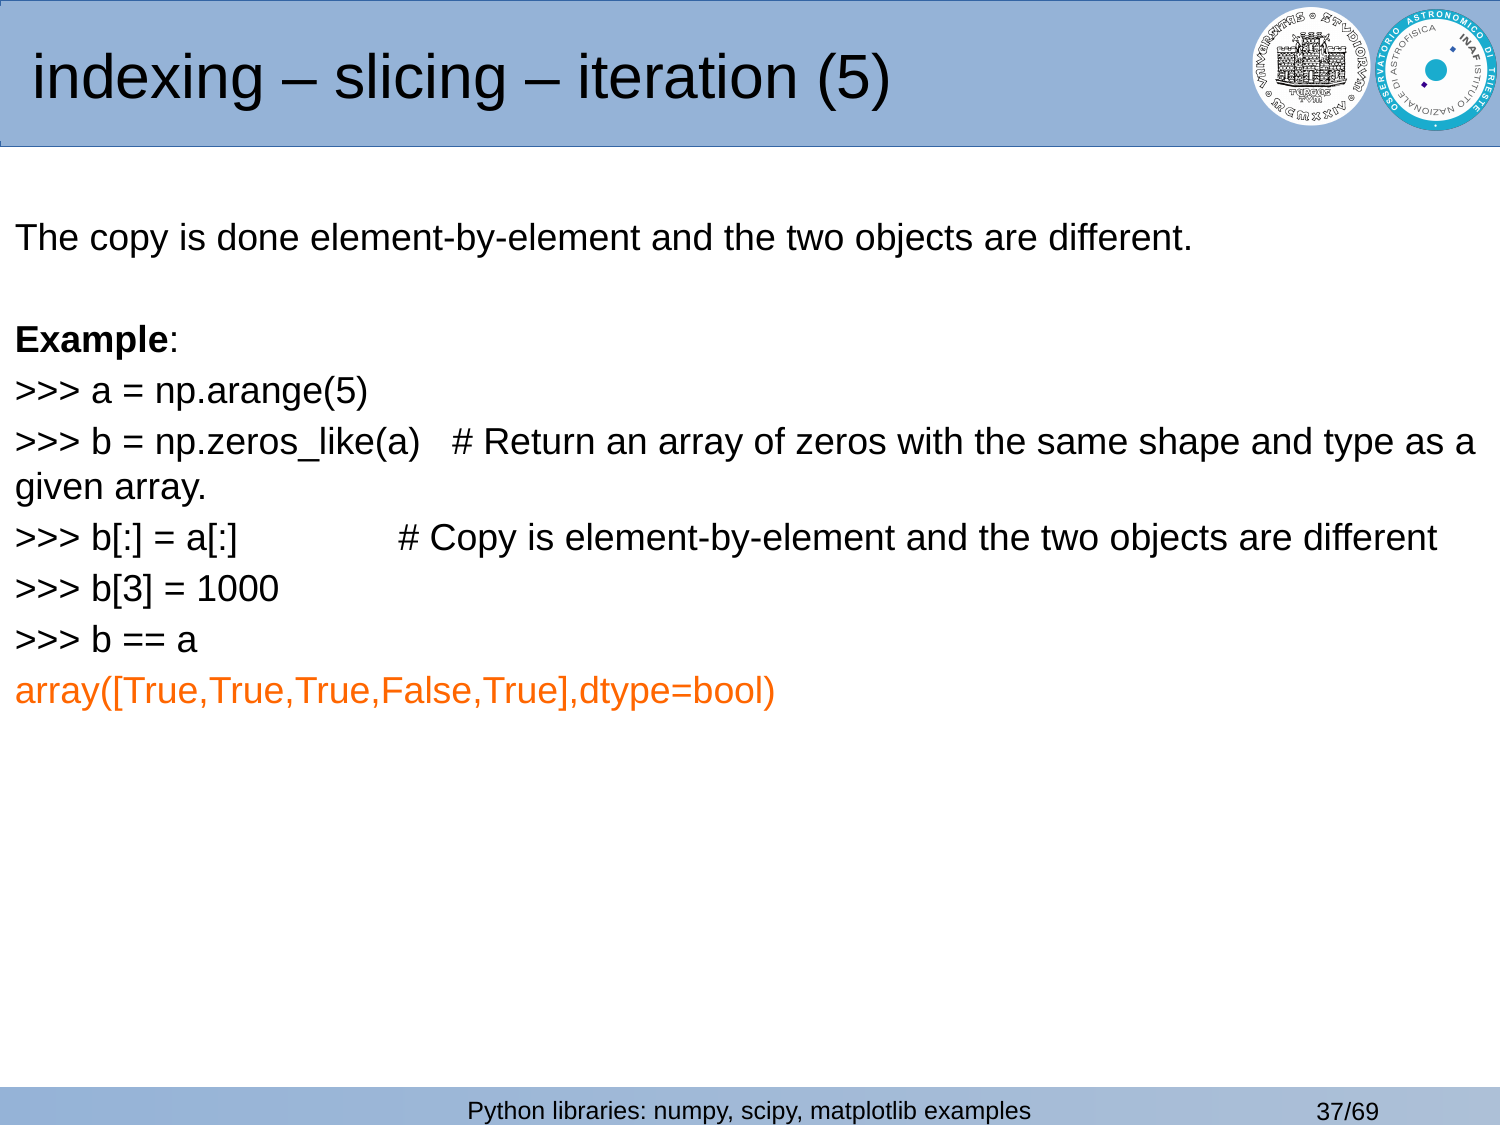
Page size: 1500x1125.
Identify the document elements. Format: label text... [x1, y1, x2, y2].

picture [1253, 0, 1500, 156]
text_box indexing – slicing – iteration (5) [0, 5, 1253, 141]
list The copy is done element-by-element and the two objects are different. Example: >>> a = np.arange(5) >>> b = np.zeros_like(a) # Return an array of zeros with the same shape and type as a given array. >>> b[:] = a[:] # Copy is element-by-element and the two objects are different >>> b[3] = 1000 >>> b == a array([True,True,True,False,True],dtype=bool) [0, 159, 1500, 1090]
